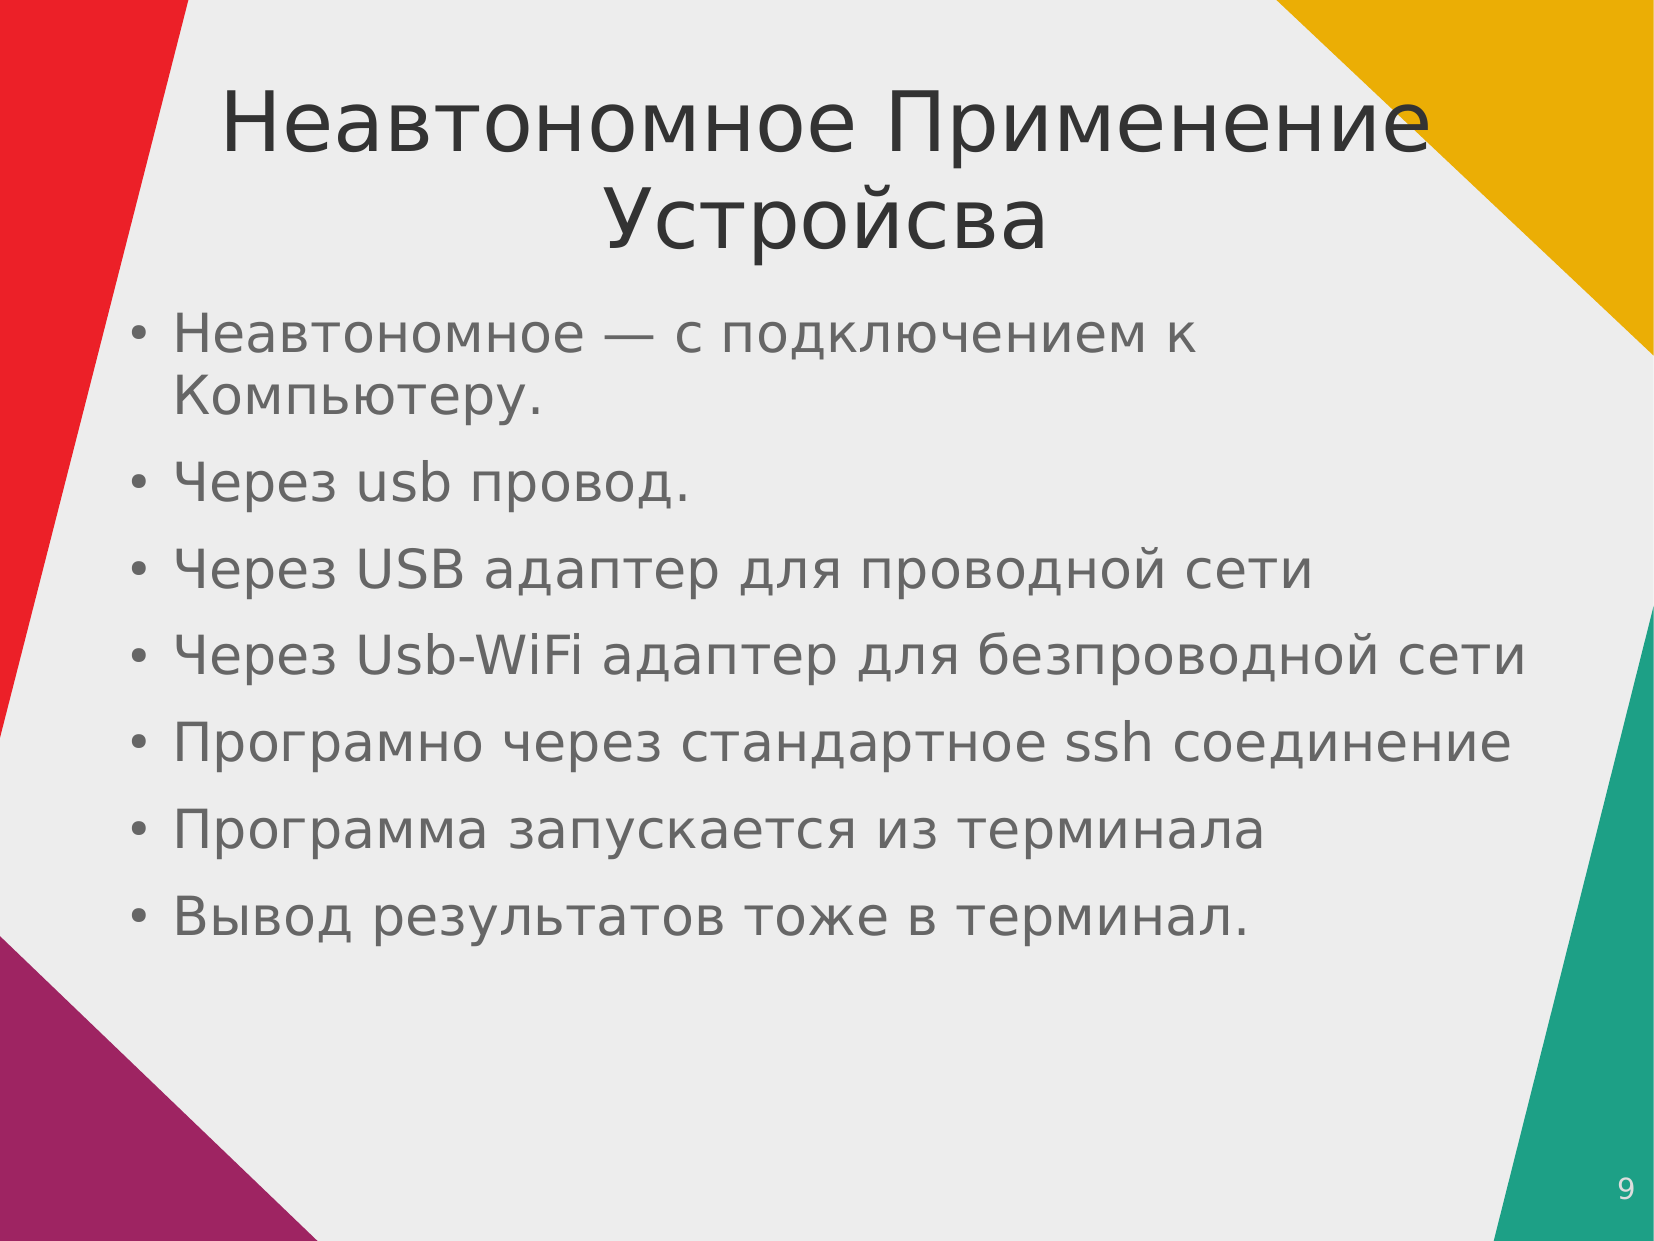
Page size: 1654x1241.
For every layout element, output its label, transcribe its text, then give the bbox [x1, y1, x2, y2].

list Неавтономное — с подключением к Компьютеру. Через usb провод. Через USB адаптер для проводной сети Через Usb-WiFi адаптер для безпроводной сети Програмно через стандартное ssh соединение Программа запускается из терминала Вывод результатов тоже в терминал. [114, 302, 1539, 1033]
title Неавтономное Применение Устройсва [114, 73, 1539, 271]
